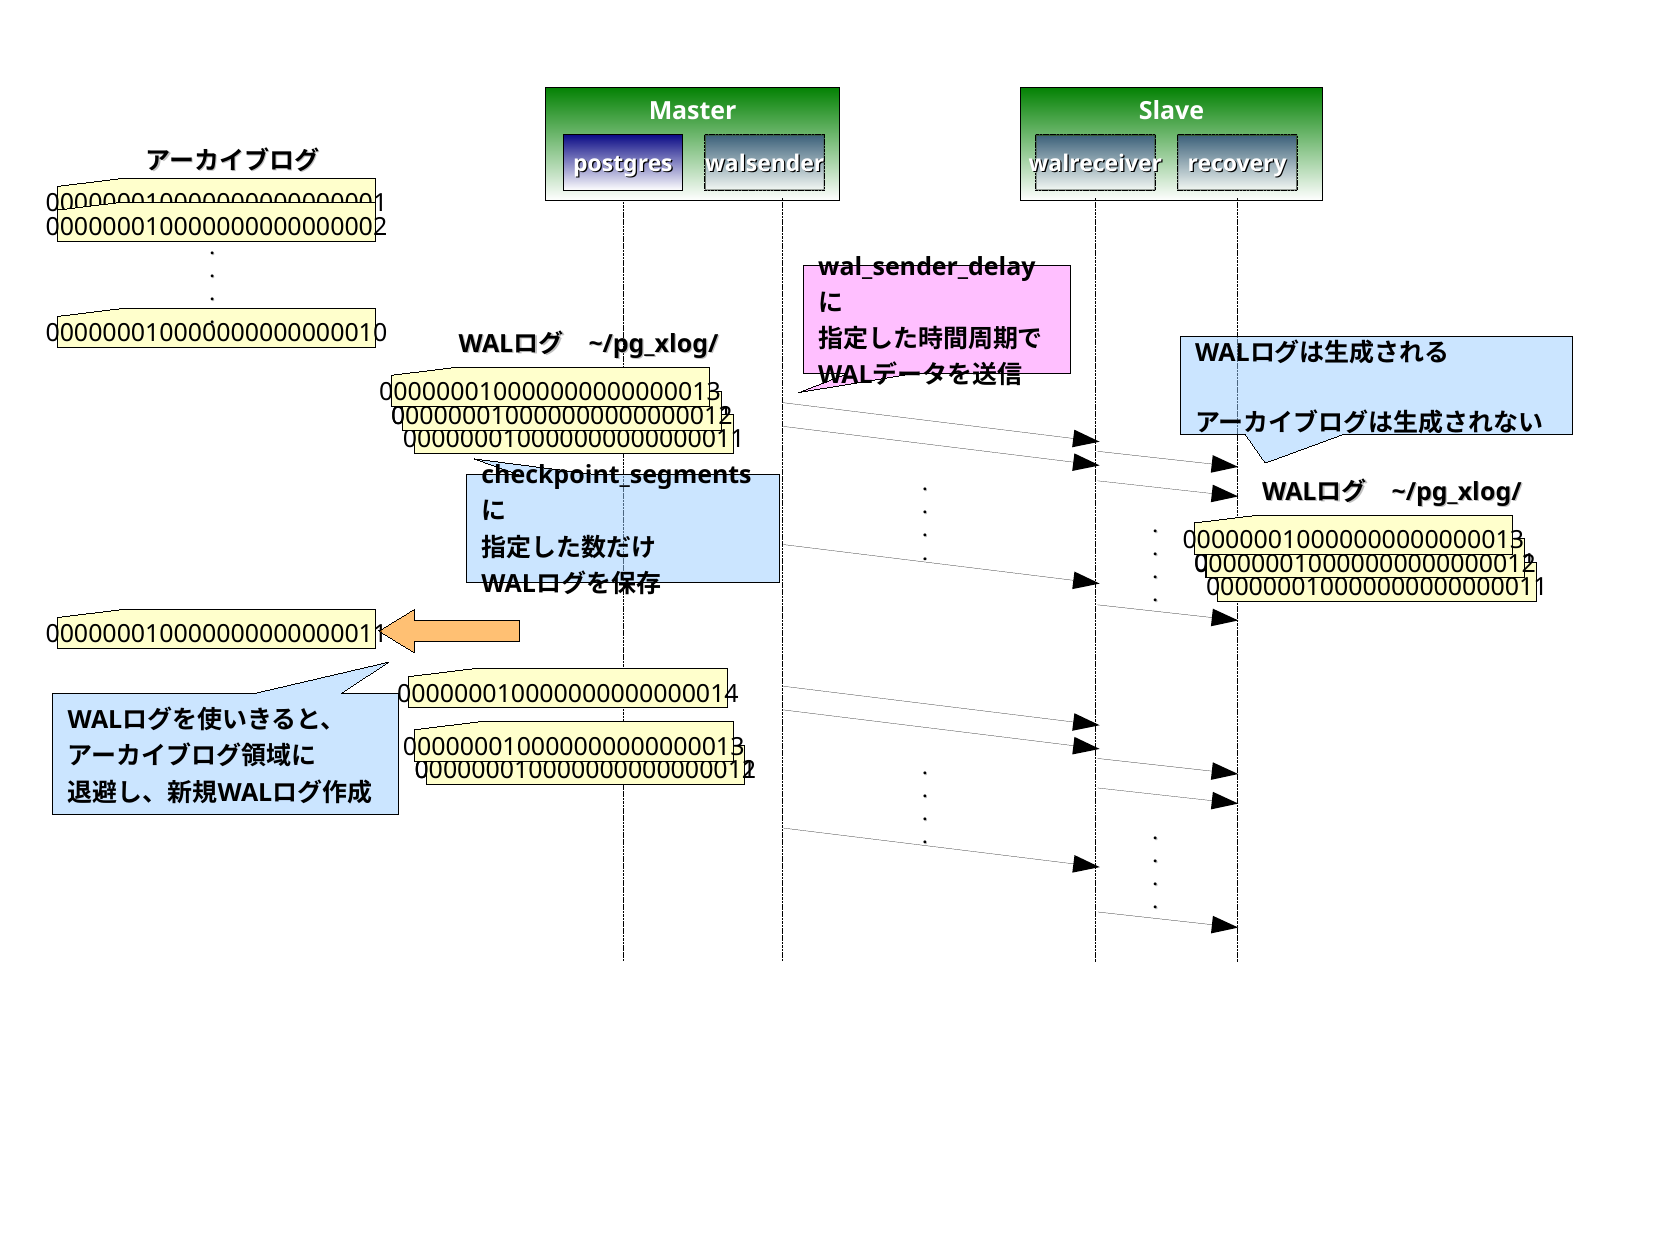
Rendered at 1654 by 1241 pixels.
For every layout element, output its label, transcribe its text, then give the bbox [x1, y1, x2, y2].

text_box 000000010000000000000012 [402, 391, 722, 431]
text_box recovery [1177, 134, 1298, 191]
text_box 000000010000000000000014 [408, 668, 728, 708]
text_box WALログは生成される アーカイブログは生成されない [1180, 336, 1573, 463]
text_box wal_sender_delayに 指定した時間周期で WALデータを送信 [798, 265, 1071, 393]
text_box . . . . [921, 748, 938, 884]
text_box WALログ ~/pg_xlog/ [444, 315, 740, 361]
text_box 000000010000000000000013 [391, 367, 710, 407]
text_box Slave [1020, 87, 1323, 201]
text_box 000000010000000000000002 [57, 202, 376, 242]
text_box 000000010000000000000012 [426, 745, 745, 785]
text_box . . . . [1151, 506, 1168, 642]
text_box . . . . [921, 465, 938, 601]
text_box postgres [563, 134, 683, 191]
text_box [378, 609, 520, 653]
text_box walsender [704, 134, 825, 191]
text_box 000000010000000000000001 [57, 178, 376, 209]
text_box 000000010000000000000010 [225, 308, 376, 348]
text_box 000000010000000000000013 [414, 721, 734, 762]
text_box 000000010000000000000011 [57, 609, 376, 649]
text_box . . . . [208, 229, 225, 364]
text_box 000000010000000000000010 [57, 308, 208, 348]
text_box WALログを使いきると、 アーカイブログ領域に 退避し、新規WALログ作成 [52, 662, 399, 815]
text_box walreceiver [1035, 134, 1156, 191]
text_box checkpoint_segmentsに 指定した数だけ WALログを保存 [466, 458, 780, 583]
text_box 000000010000000000000013 [1194, 515, 1513, 555]
text_box . . . . [1152, 813, 1168, 949]
text_box アーカイブログ [131, 132, 321, 163]
text_box 000000010000000000000012 [1206, 538, 1525, 578]
text_box 000000010000000000000011 [1217, 562, 1537, 602]
text_box WALログ ~/pg_xlog/ [1247, 463, 1544, 509]
text_box 000000010000000000000011 [414, 414, 734, 454]
text_box Master [545, 87, 840, 201]
